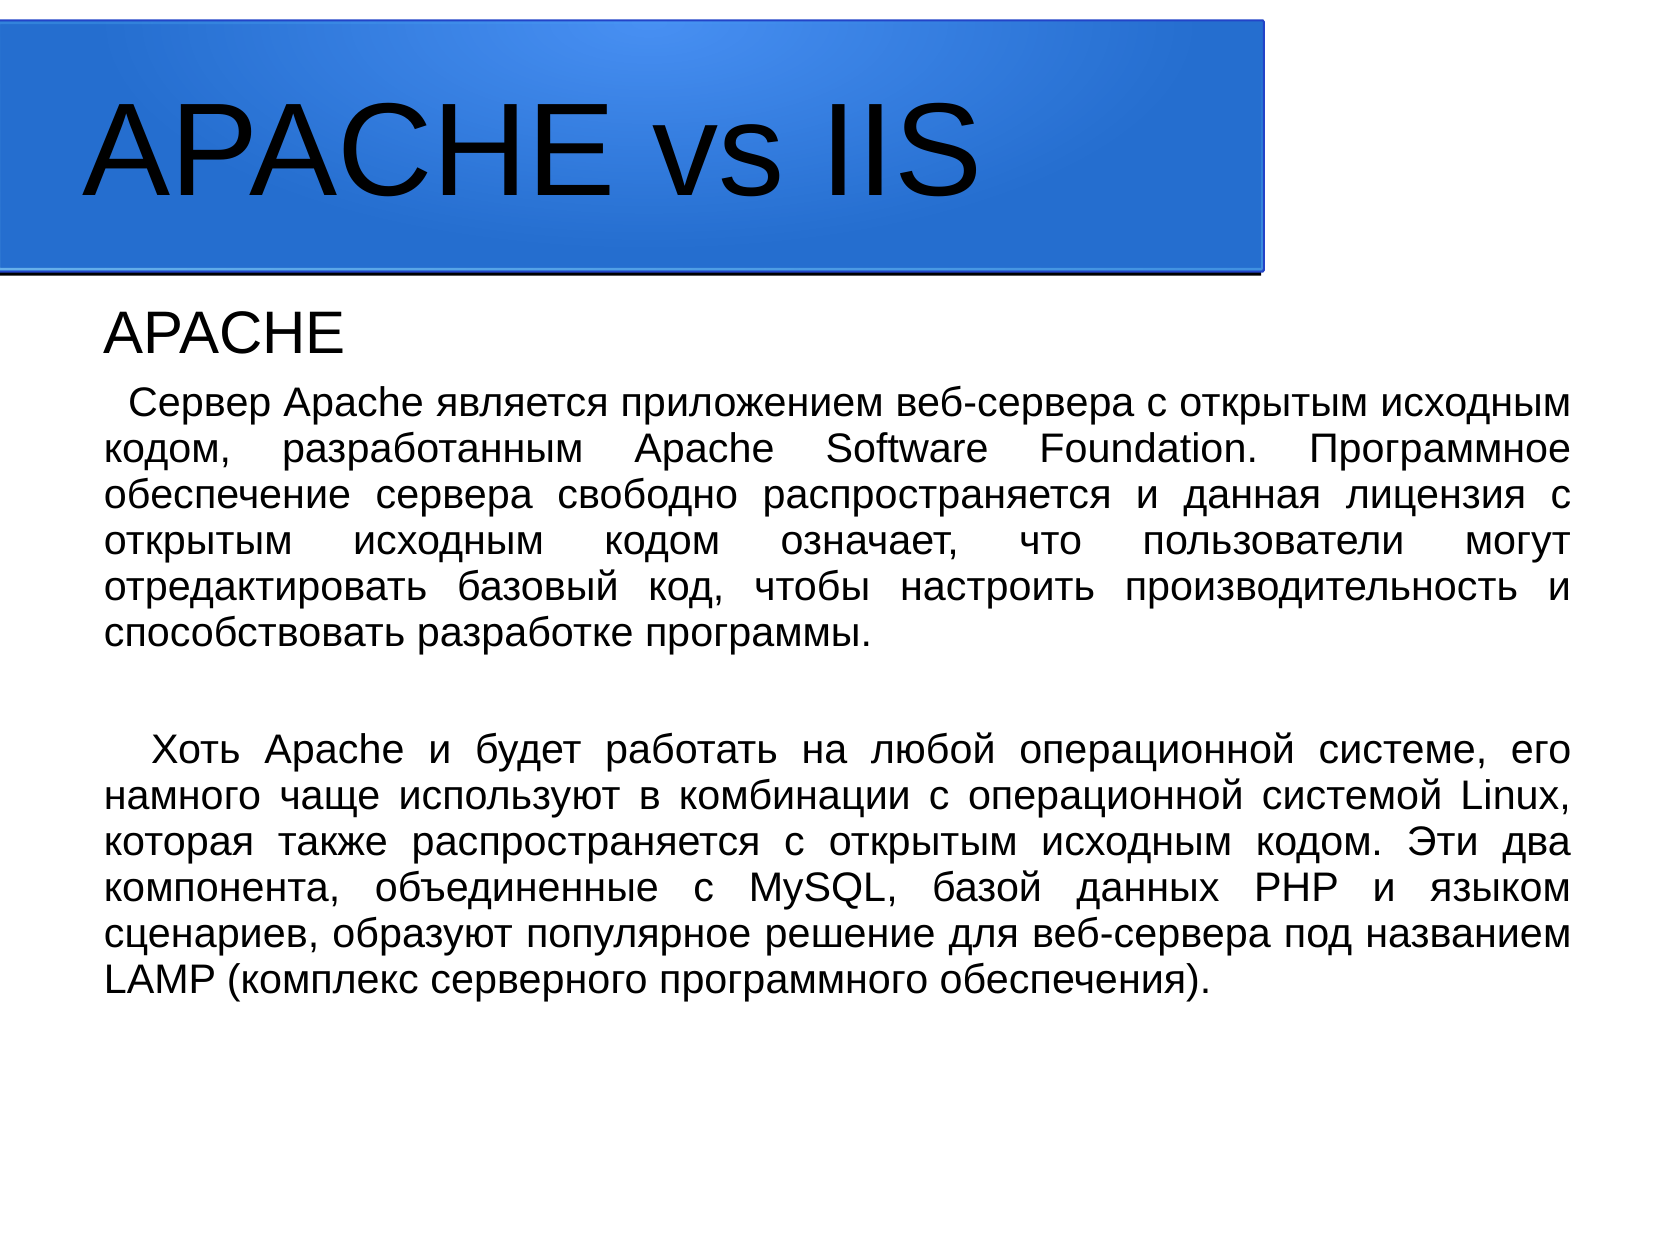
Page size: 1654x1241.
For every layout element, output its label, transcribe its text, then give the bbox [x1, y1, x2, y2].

title APACHE vs IIS [82, 47, 1235, 252]
list APACHE Сервер Apache является приложением веб-сервера с открытым исходным кодом, разработанным Apache Software Foundation. Программное обеспечение сервера свободно распространяется и данная лицензия с открытым исходным кодом означает, что пользователи могут отредактировать базовый код, чтобы настроить производительность и способствовать разработке программы. Хоть Apache и будет работать на любой операционной системе, его намного чаще используют в комбинации с операционной системой Linux, которая также распространяется с открытым исходным кодом. Эти два компонента, объединенные с MySQL, базой данных PHP и языком сценариев, образуют популярное решение для веб-сервера под названием LAMP (комплекс серверного программного обеспечения). [82, 299, 1571, 1019]
